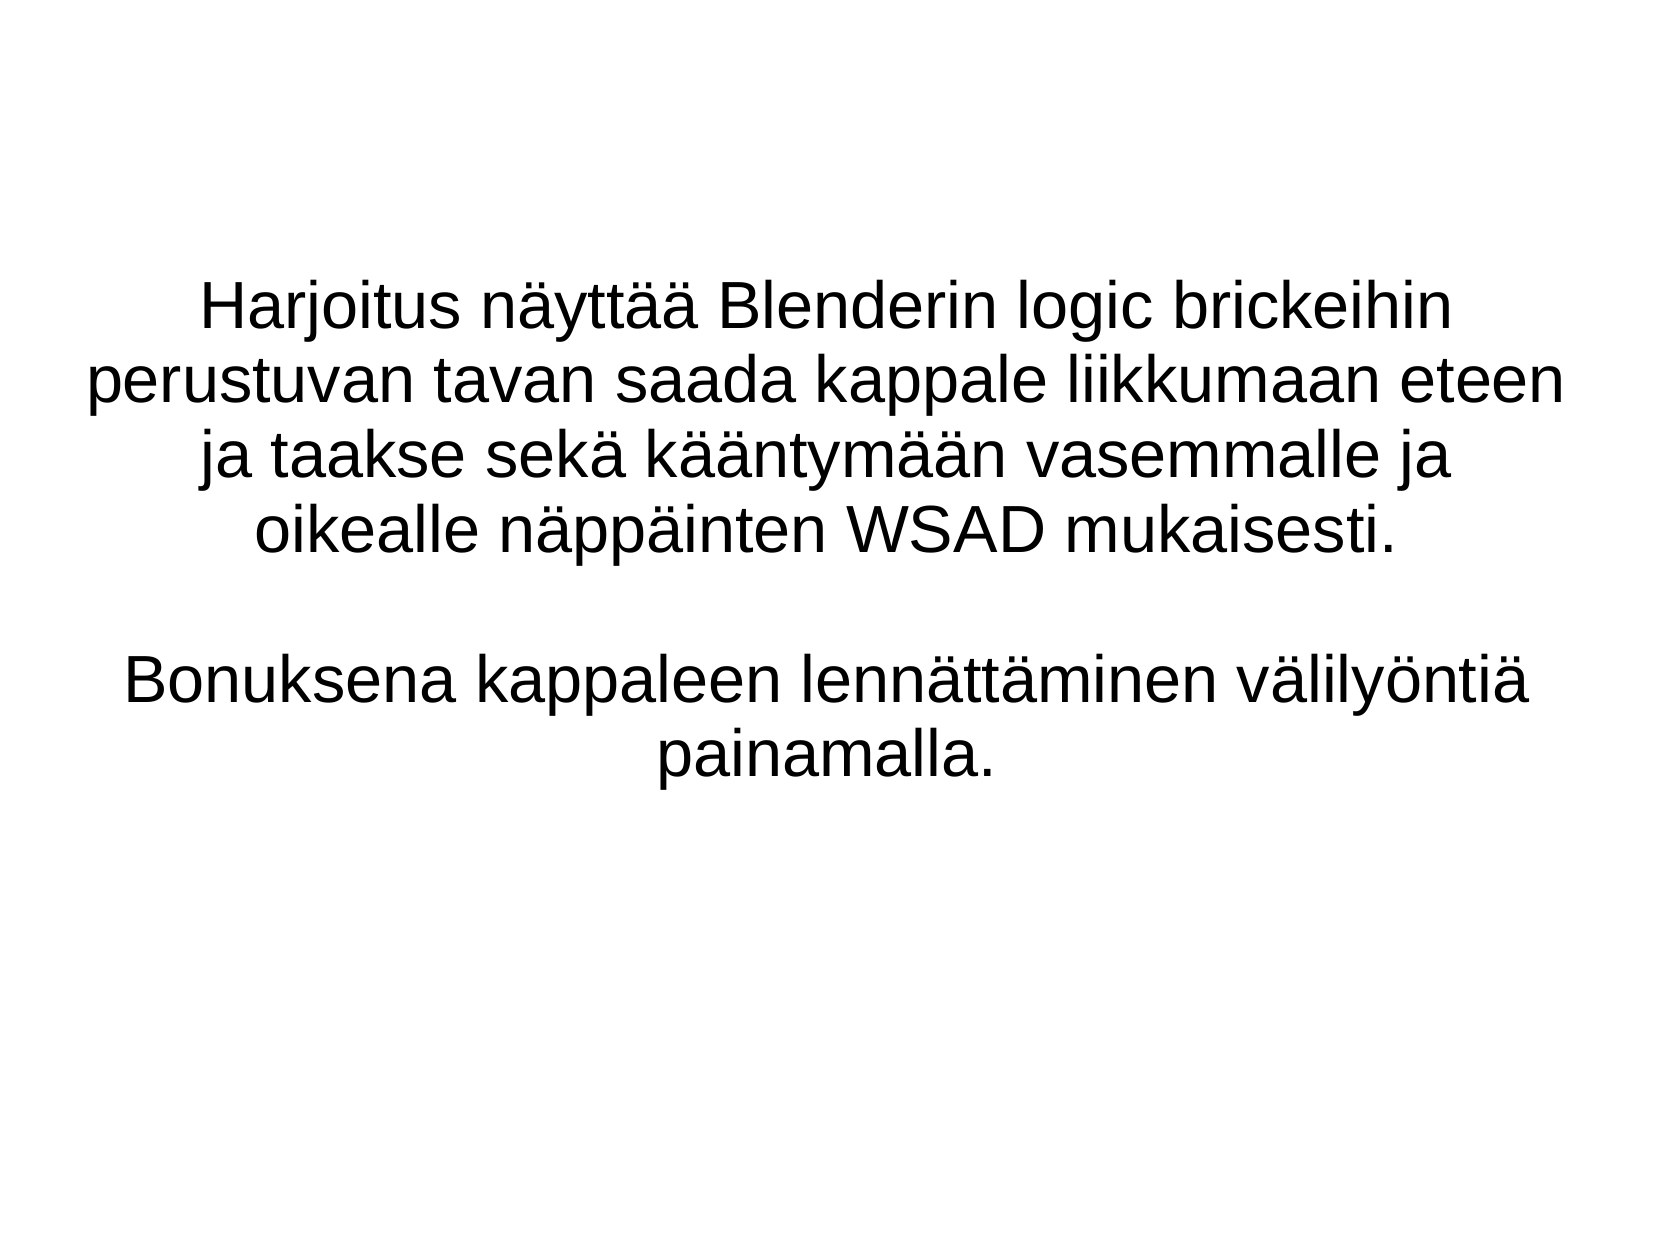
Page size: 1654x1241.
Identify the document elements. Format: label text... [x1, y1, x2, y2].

subtitle Harjoitus näyttää Blenderin logic brickeihin perustuvan tavan saada kappale liikkumaan eteen ja taakse sekä kääntymään vasemmalle ja oikealle näppäinten WSAD mukaisesti. Bonuksena kappaleen lennättäminen välilyöntiä painamalla. [82, 49, 1571, 1010]
